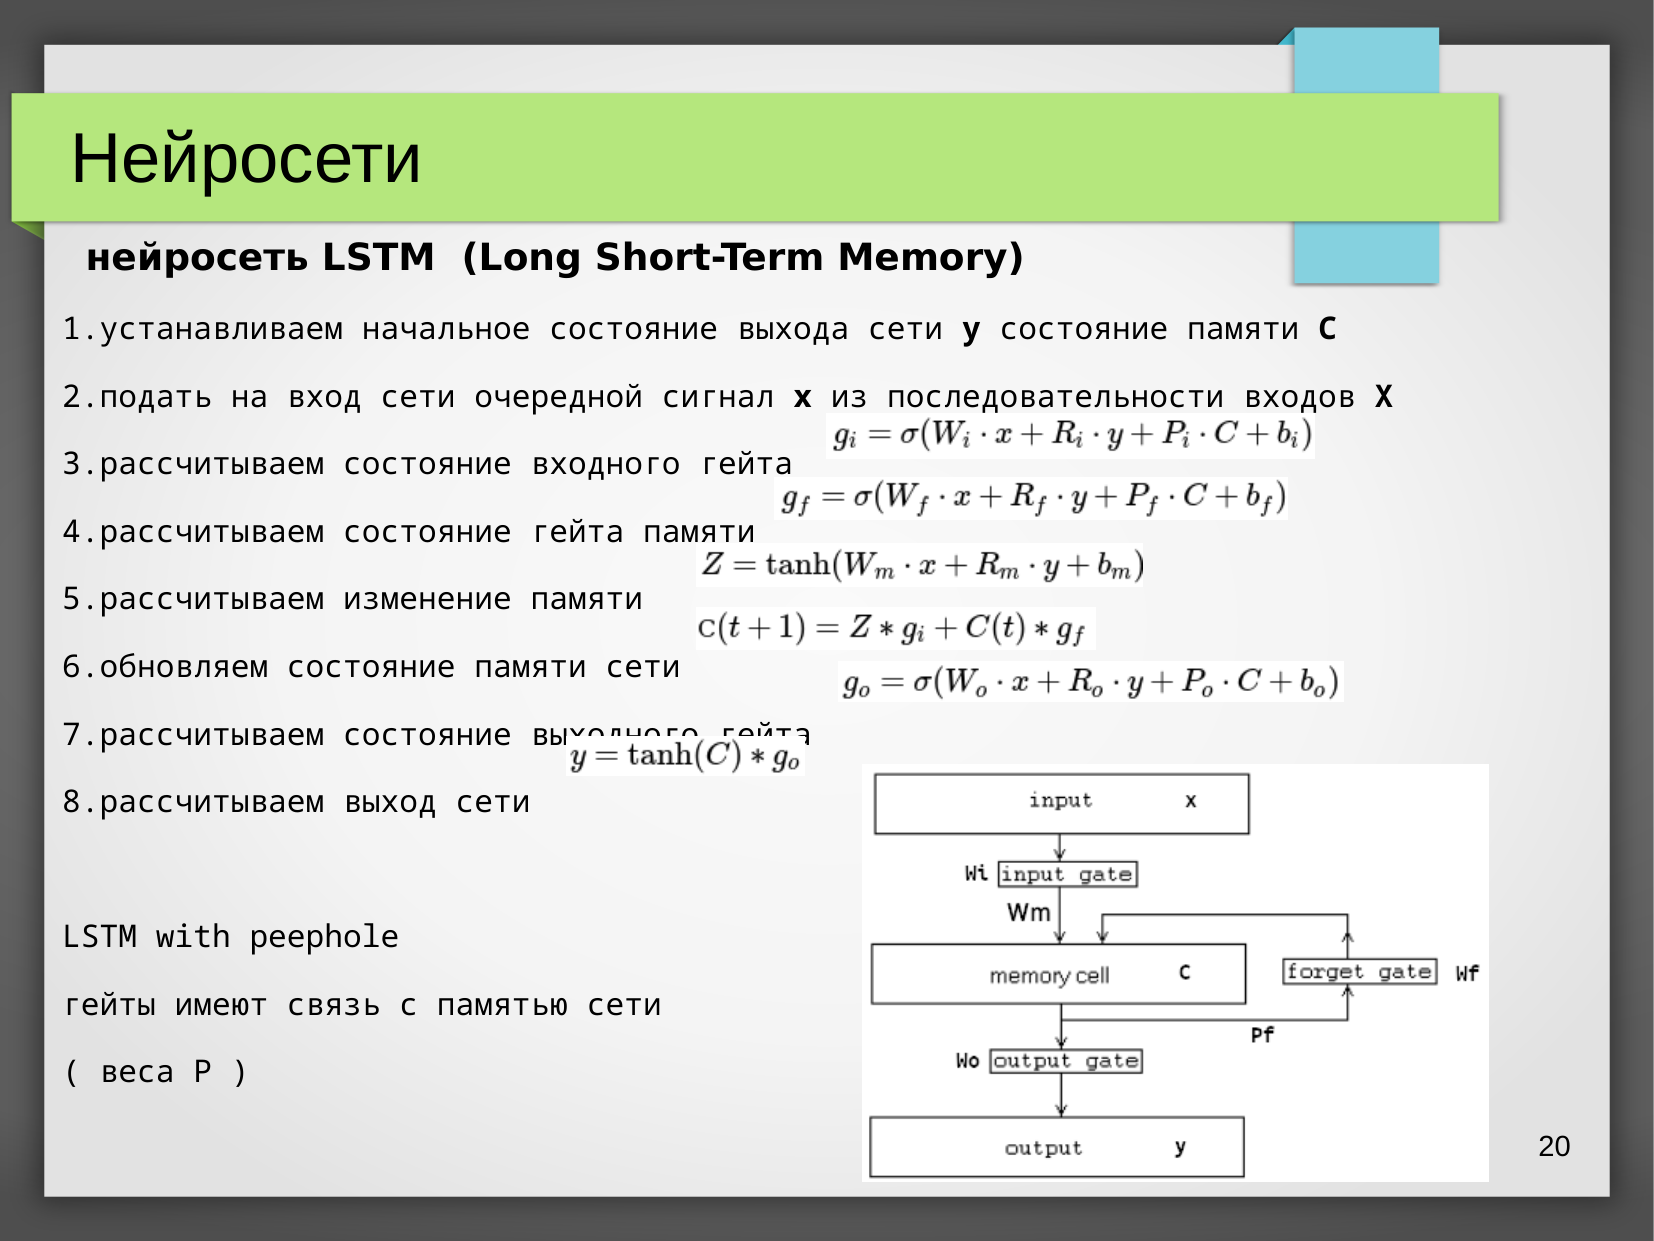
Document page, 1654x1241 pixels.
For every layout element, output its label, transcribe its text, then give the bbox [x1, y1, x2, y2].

text_box нейросеть LSTM (Long Short-Term Memory) [70, 228, 1087, 298]
text_box 1.устанавливаем начальное состояние выхода сети y состояние памяти C 2.подать на вход сети очередной сигнал x из последовательности входов X 3.рассчитываем состояние входного гейта 4.рассчитываем состояние гейта памяти 5.рассчитываем изменение памяти 6.обновляем состояние памяти сети 7.рассчитываем состояние выходного гейта 8.рассчитываем выход сети LSTM with peephole гейты имеют связь с памятью сети ( веса P ) [47, 298, 1595, 1152]
title Нейросети [70, 118, 1205, 199]
picture [0, 0, 1654, 1241]
